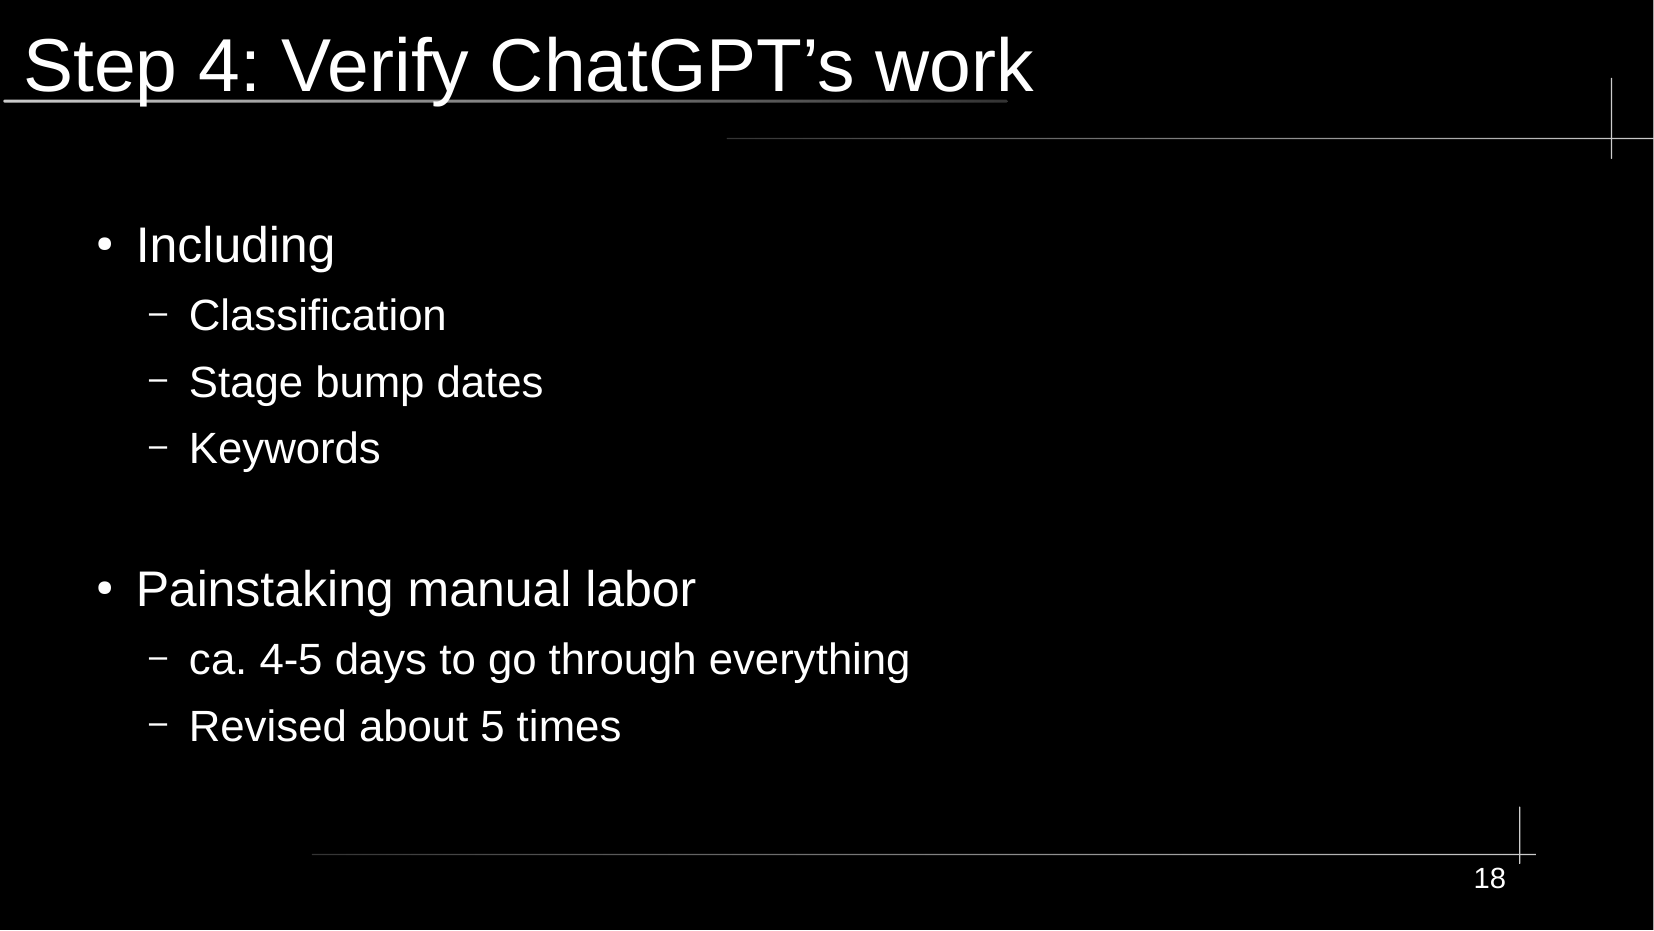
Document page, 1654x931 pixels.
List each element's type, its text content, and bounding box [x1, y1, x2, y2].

list Including Classification Stage bump dates Keywords Painstaking manual labor ca. 4-5 days to go through everything Revised about 5 times [82, 217, 1571, 758]
title Step 4: Verify ChatGPT’s work [23, 11, 1589, 119]
